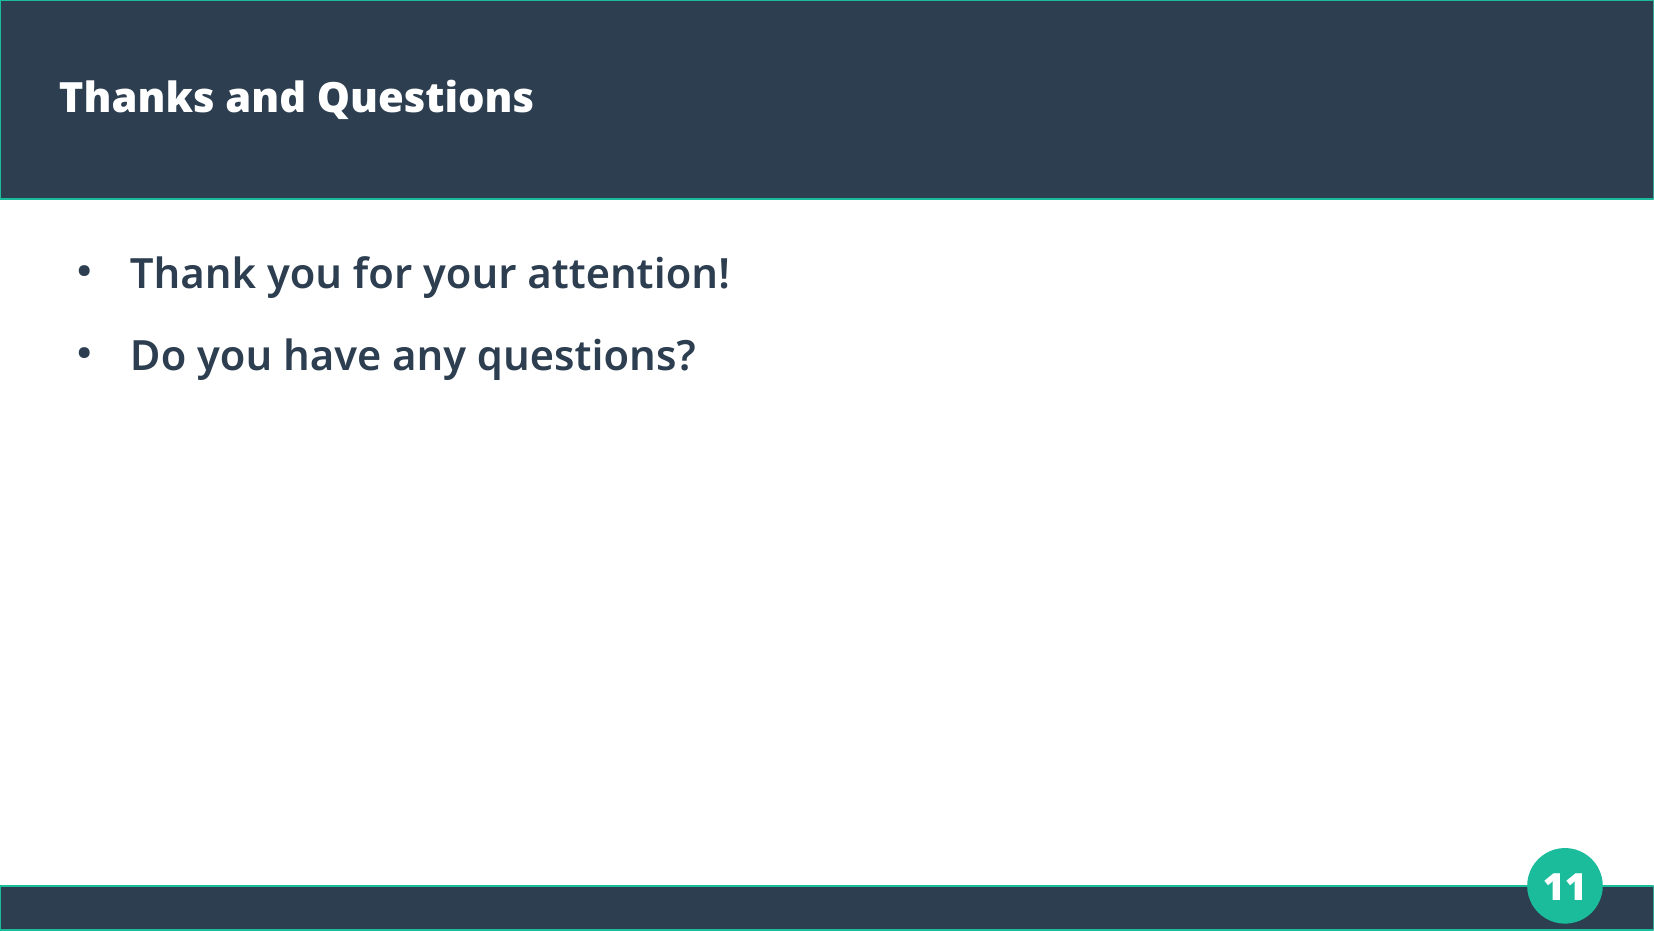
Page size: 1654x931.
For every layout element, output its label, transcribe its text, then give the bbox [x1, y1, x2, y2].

list Thank you for your attention! Do you have any questions? [59, 243, 1595, 864]
title Thanks and Questions [59, 37, 1595, 155]
